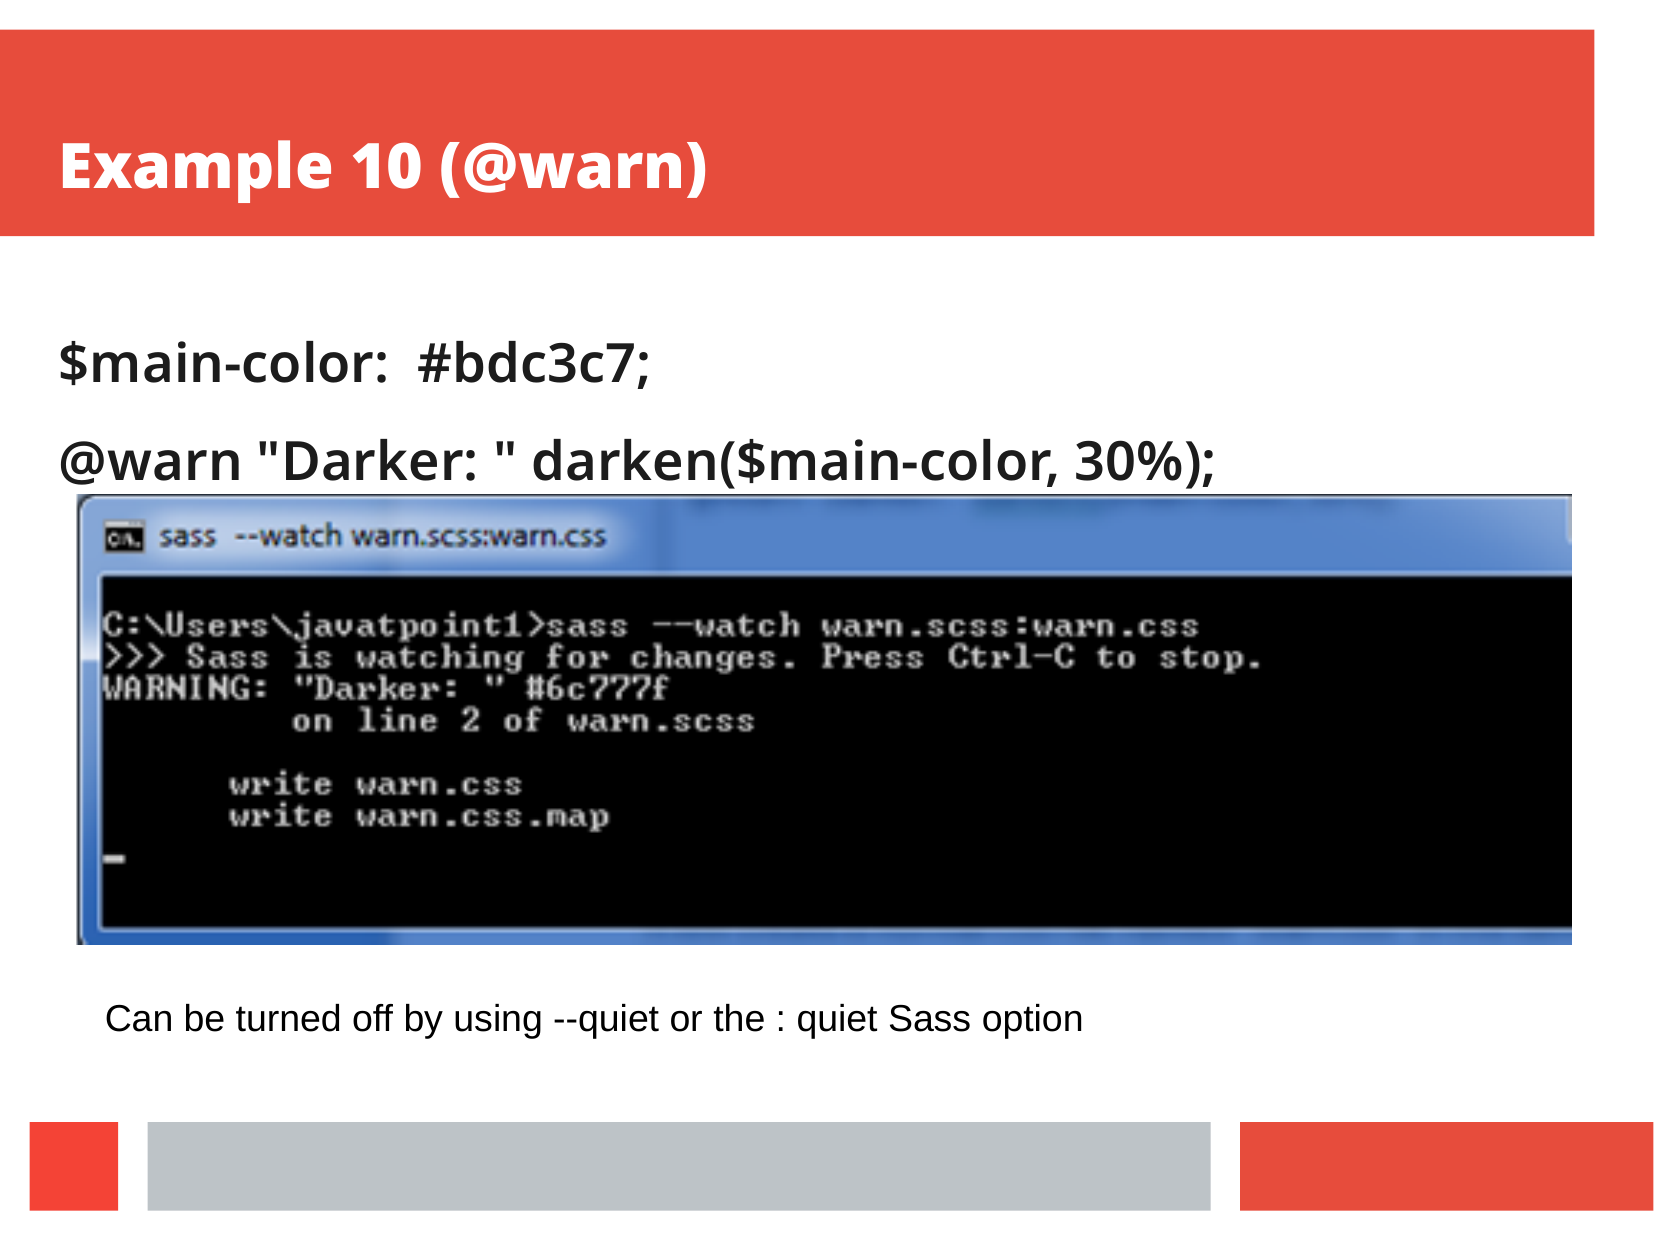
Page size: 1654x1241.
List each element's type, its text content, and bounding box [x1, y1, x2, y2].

list $main-color: #bdc3c7; @warn "Darker: " darken($main-color, 30%); [59, 324, 1565, 691]
picture [75, 494, 1572, 946]
title Example 10 (@warn) [59, 59, 1595, 207]
text_box Can be turned off by using --quiet or the : quiet Sass option [90, 990, 1366, 1047]
